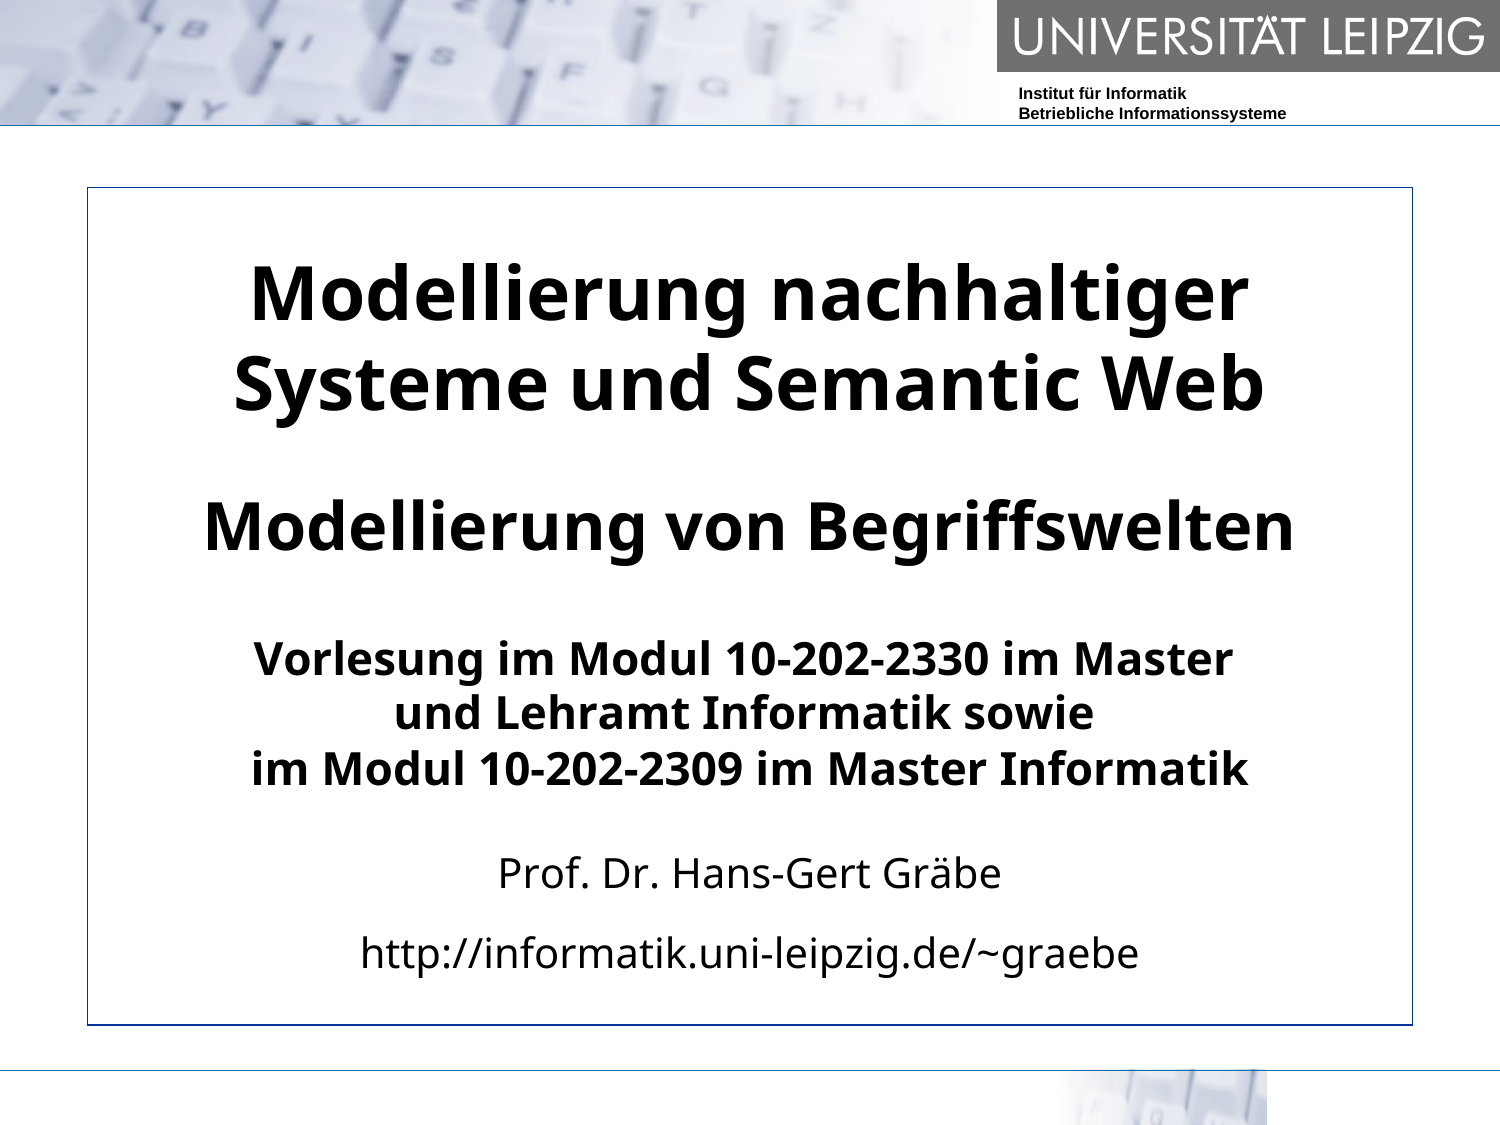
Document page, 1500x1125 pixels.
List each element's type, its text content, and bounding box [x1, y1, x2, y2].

picture [0, 0, 1500, 125]
text_box Modellierung nachhaltiger Systeme und Semantic Web Modellierung von Begriffswelten Vorlesung im Modul 10-202-2330 im Master und Lehramt Informatik sowie im Modul 10-202-2309 im Master Informatik Prof. Dr. Hans-Gert Gräbe http://informatik.uni-leipzig.de/~graebe [87, 187, 1413, 1026]
picture [1057, 1071, 1267, 1125]
